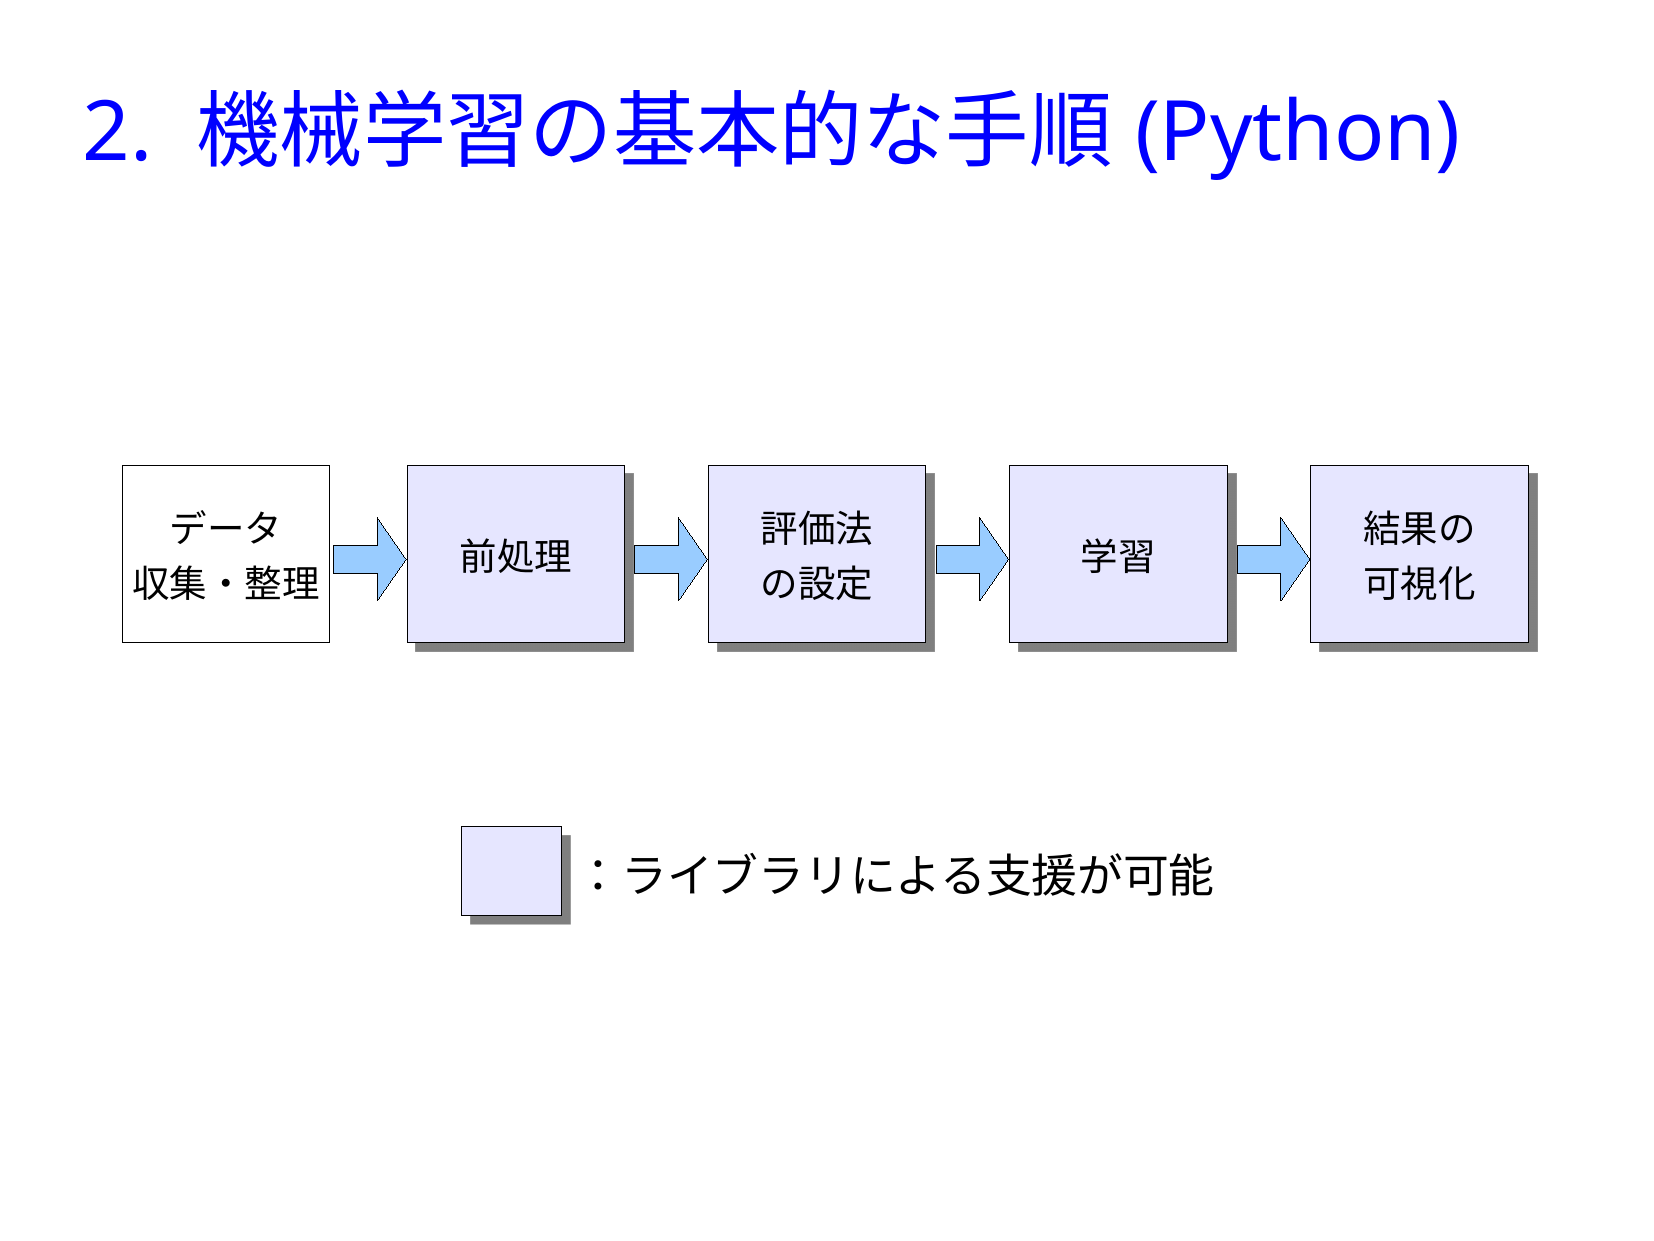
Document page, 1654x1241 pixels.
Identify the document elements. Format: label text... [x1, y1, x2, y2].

text_box ：ライブラリによる支援が可能 [561, 831, 1232, 916]
text_box 評価法 の設定 [708, 465, 926, 643]
text_box [936, 517, 1009, 601]
text_box 学習 [1009, 465, 1228, 643]
text_box 前処理 [407, 465, 625, 643]
text_box データ 収集・整理 [122, 465, 330, 643]
title 2. 機械学習の基本的な手順(Python) [82, 49, 1571, 207]
text_box [333, 517, 407, 601]
text_box [634, 517, 708, 601]
text_box 結果の 可視化 [1310, 465, 1529, 643]
text_box [1237, 517, 1310, 601]
text_box [461, 826, 562, 916]
